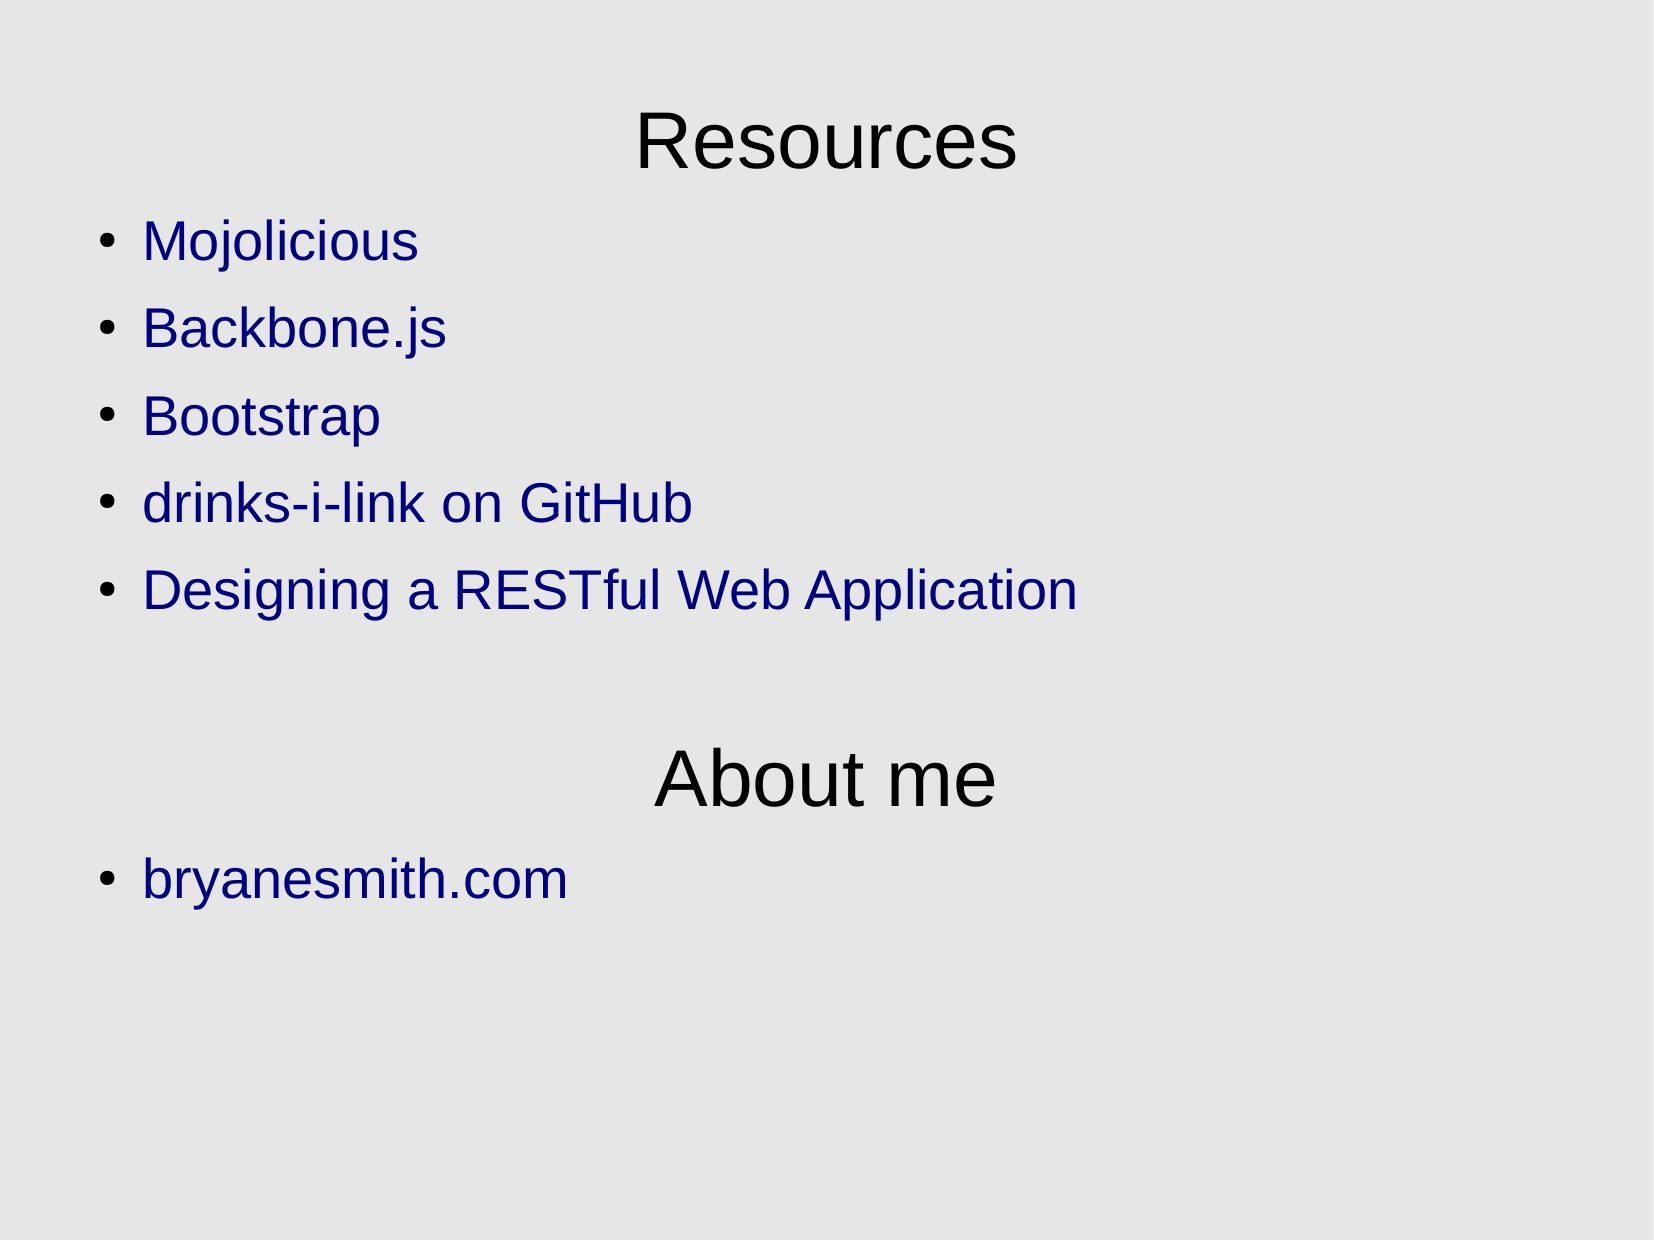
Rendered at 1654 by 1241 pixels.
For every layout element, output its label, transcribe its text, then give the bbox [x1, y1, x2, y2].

list Resources Mojolicious Backbone.js Bootstrap drinks-i-link on GitHub Designing a RESTful Web Application About me bryanesmith.com [82, 95, 1571, 914]
